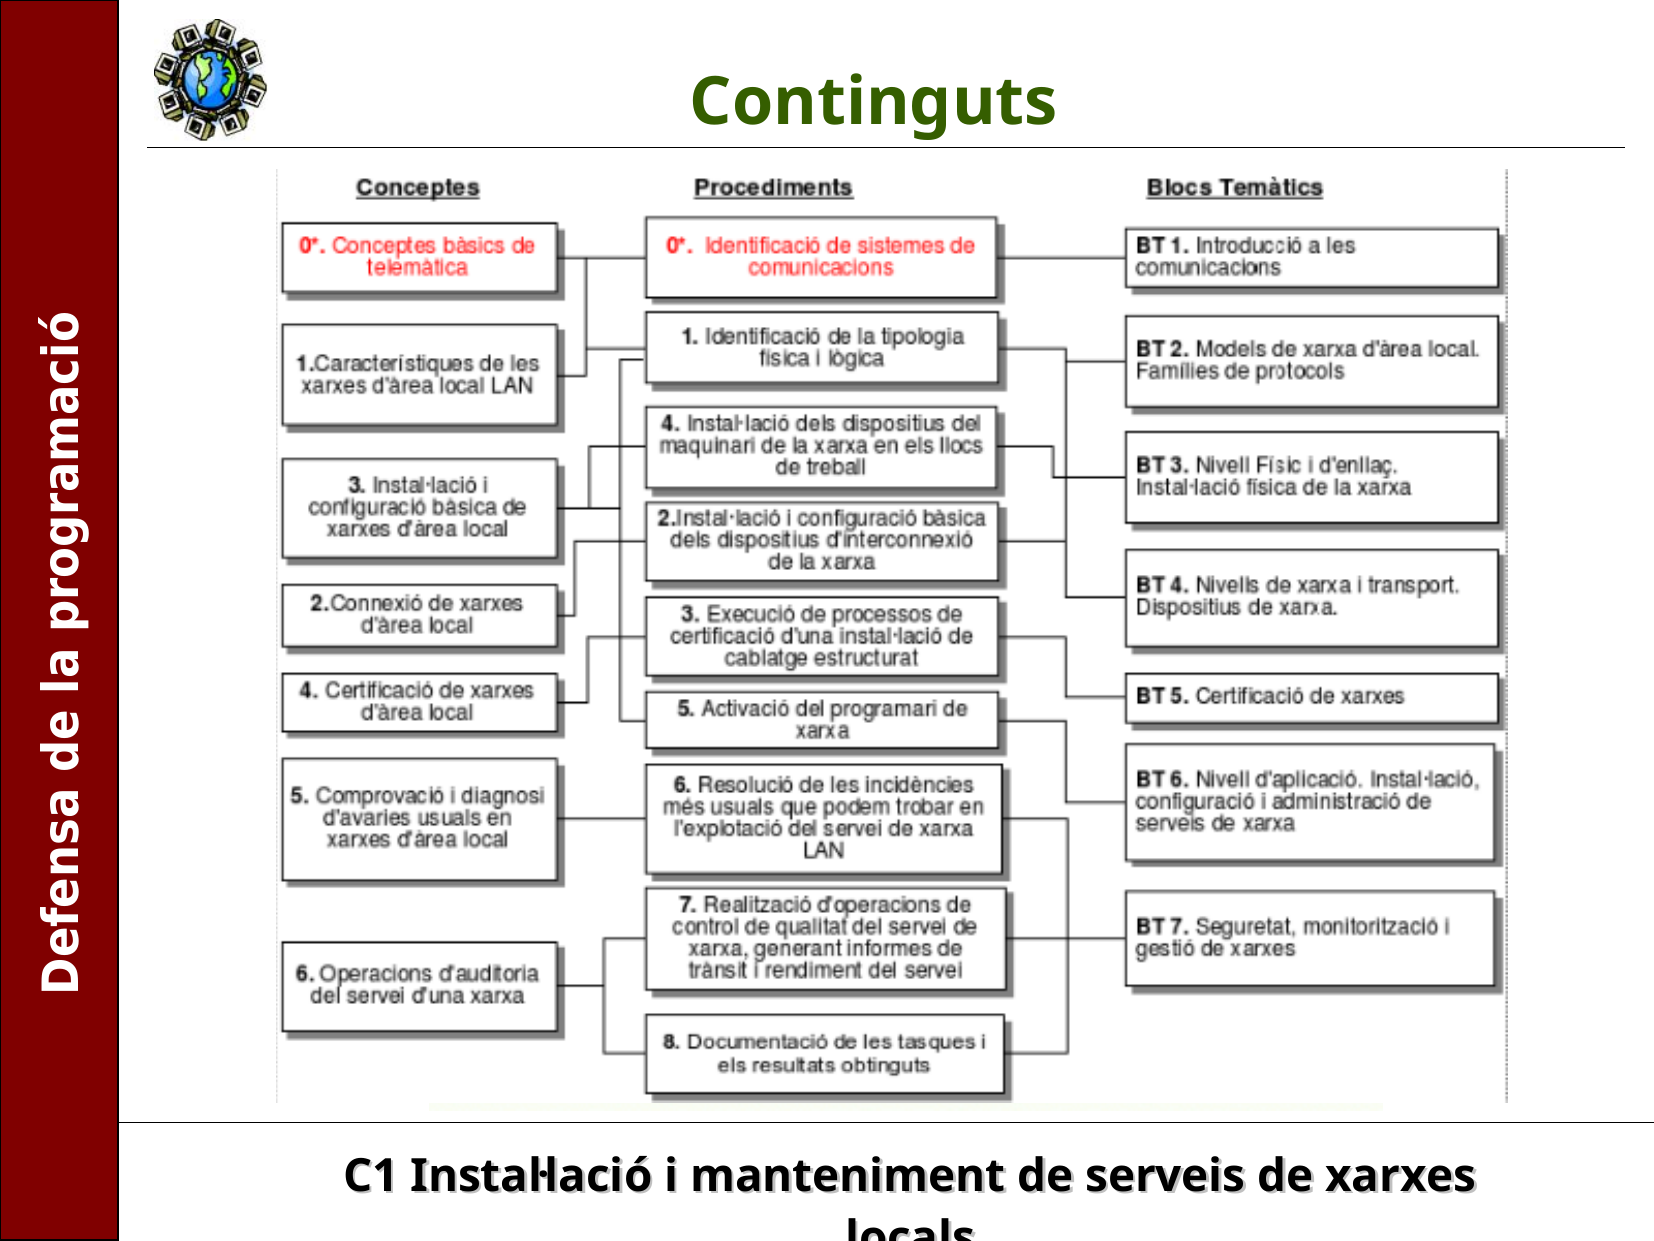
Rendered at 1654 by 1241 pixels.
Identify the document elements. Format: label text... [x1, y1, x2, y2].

picture [154, 19, 268, 49]
title Continguts [129, 49, 1619, 148]
picture [276, 169, 1508, 1111]
